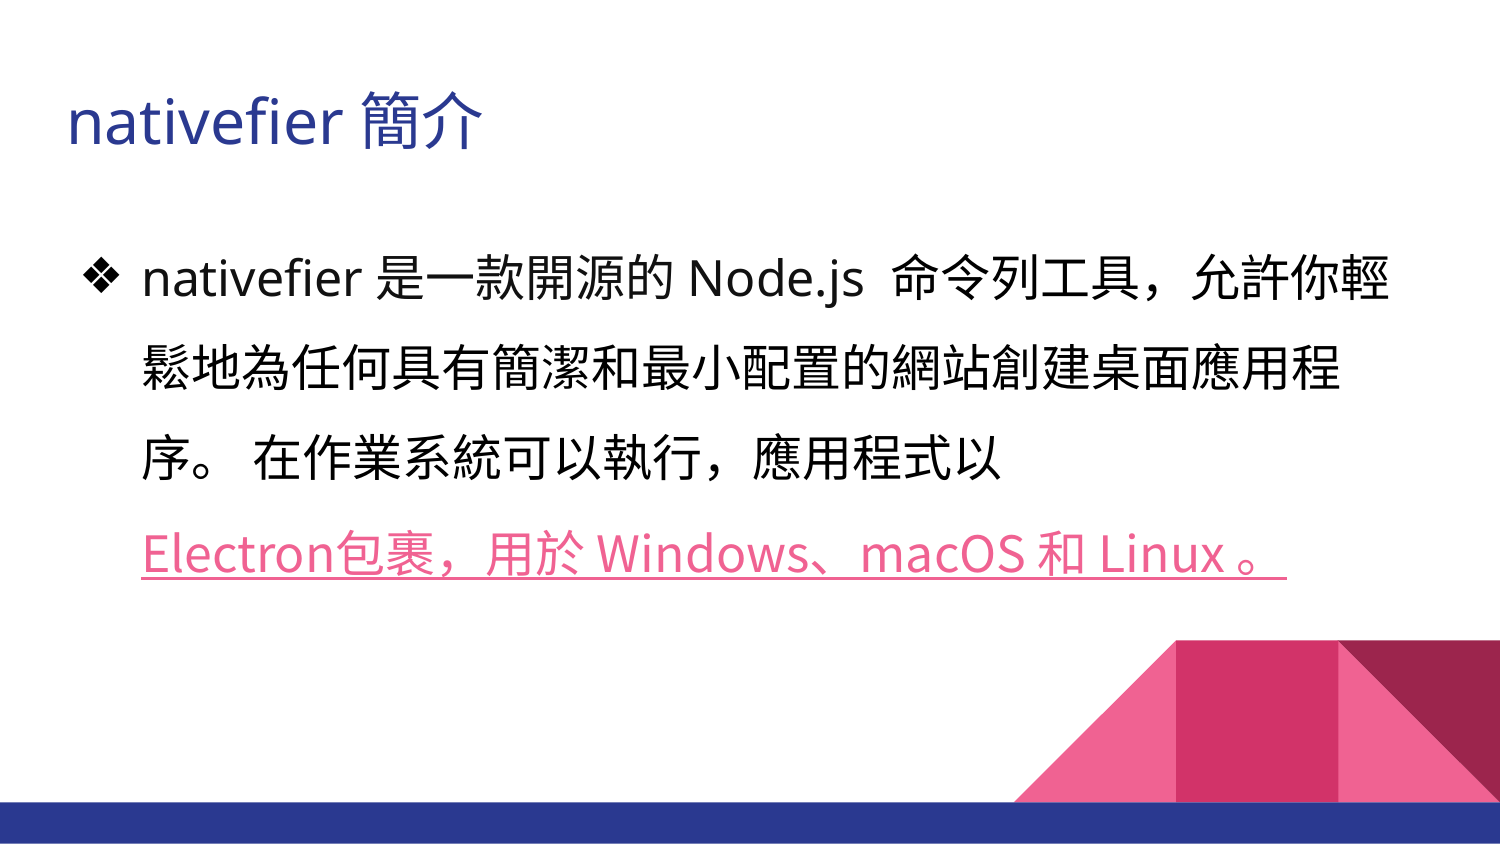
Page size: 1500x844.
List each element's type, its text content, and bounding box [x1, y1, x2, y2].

title nativefier簡介 [51, 67, 1449, 167]
list nativefier是一款開源的Node.js 命令列工具，允許你輕鬆地為任何具有簡潔和最小配置的網站創建桌面應用程序。 在作業系統可以執行，應用程式以Electron包裹，用於 Windows、macOS 和 Linux 。 [51, 201, 1449, 750]
